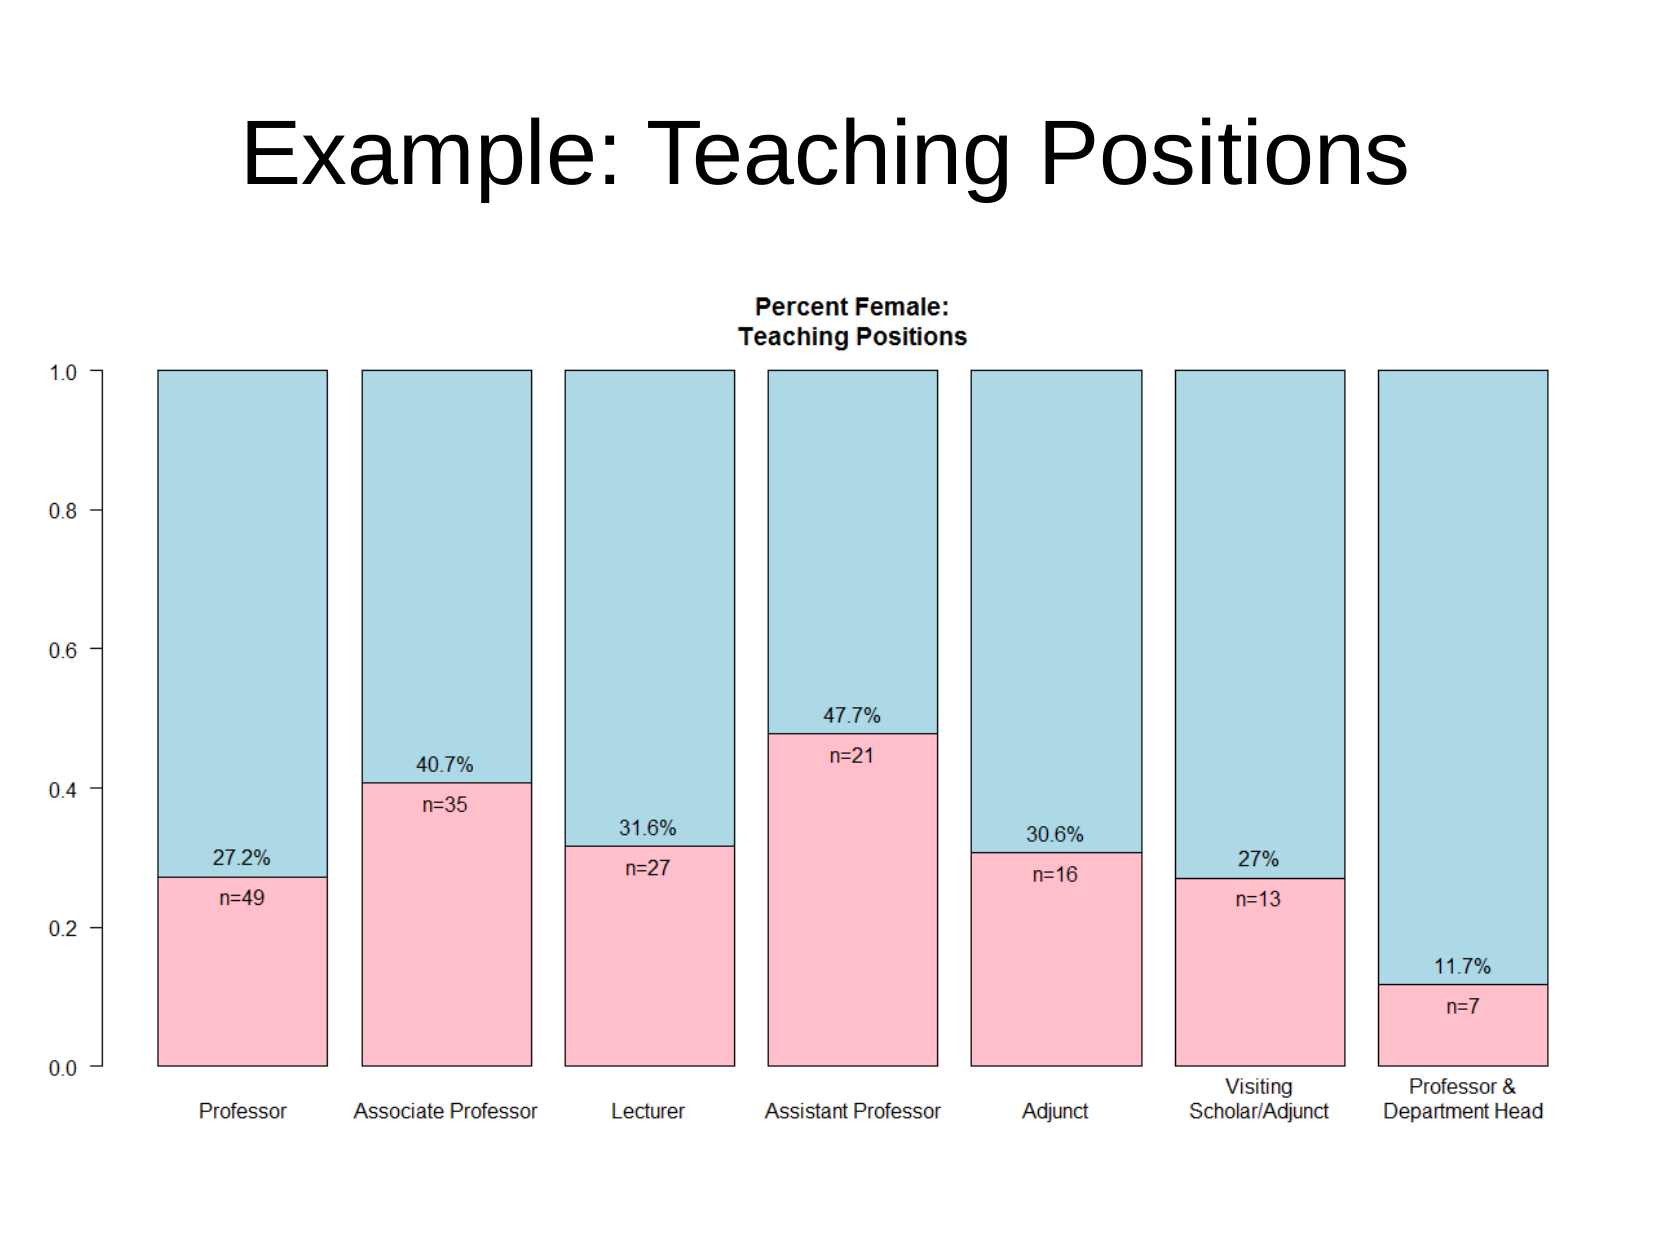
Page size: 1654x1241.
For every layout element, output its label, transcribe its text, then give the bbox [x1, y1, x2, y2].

title Example: Teaching Positions [82, 49, 1571, 257]
picture [1, 269, 1654, 1201]
